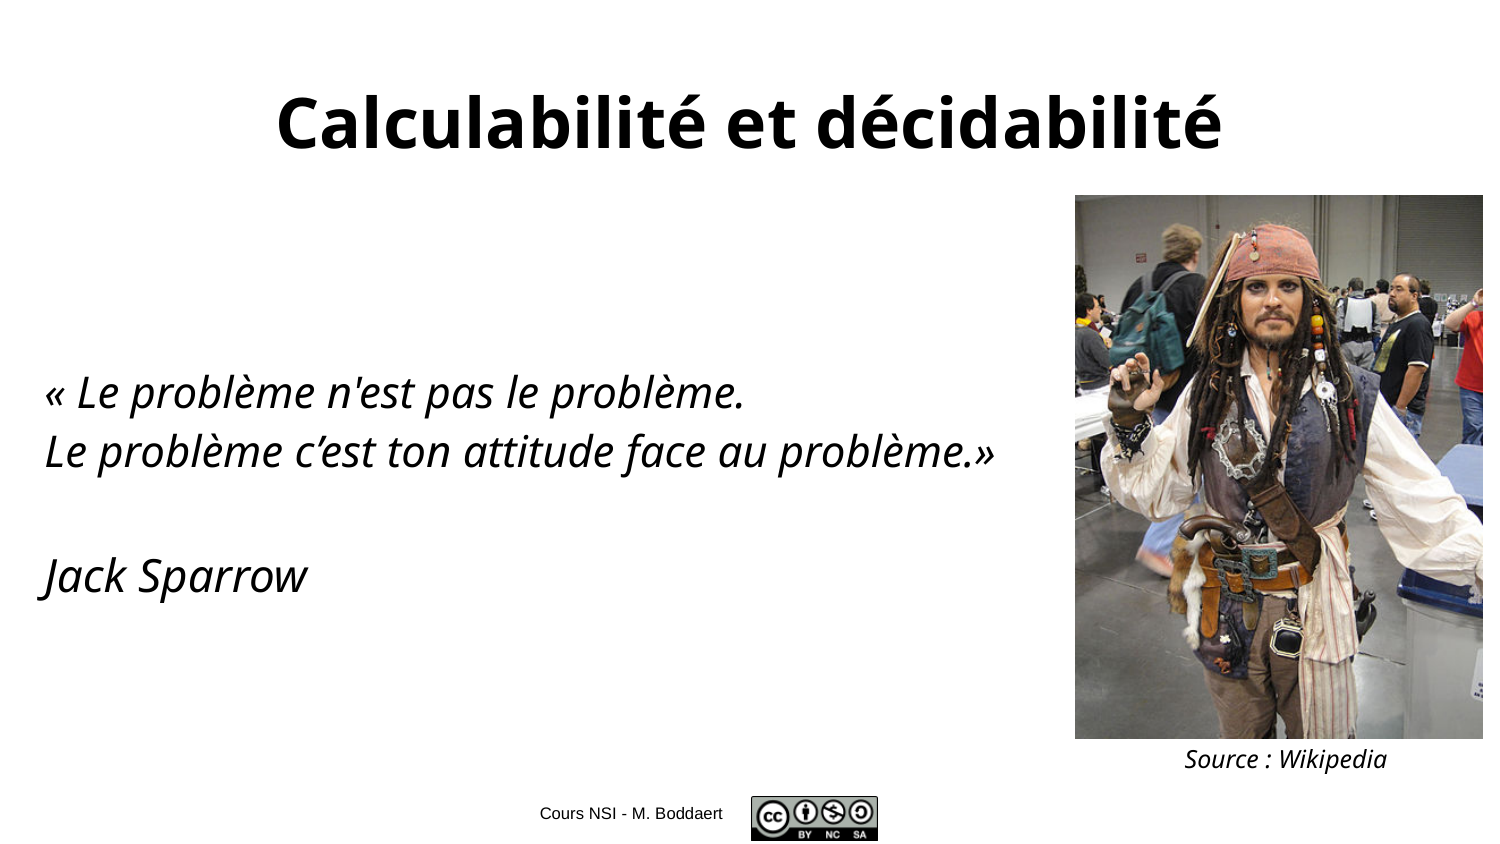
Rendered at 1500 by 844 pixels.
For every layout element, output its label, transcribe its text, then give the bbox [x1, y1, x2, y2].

picture [1075, 195, 1483, 739]
text_box « Le problème n'est pas le problème. Le problème c’est ton attitude face au problème.» Jack Sparrow [29, 354, 1123, 578]
title Calculabilité et décidabilité [51, 63, 1449, 178]
picture [751, 796, 878, 841]
text_box Source : Wikipedia [1169, 734, 1410, 779]
